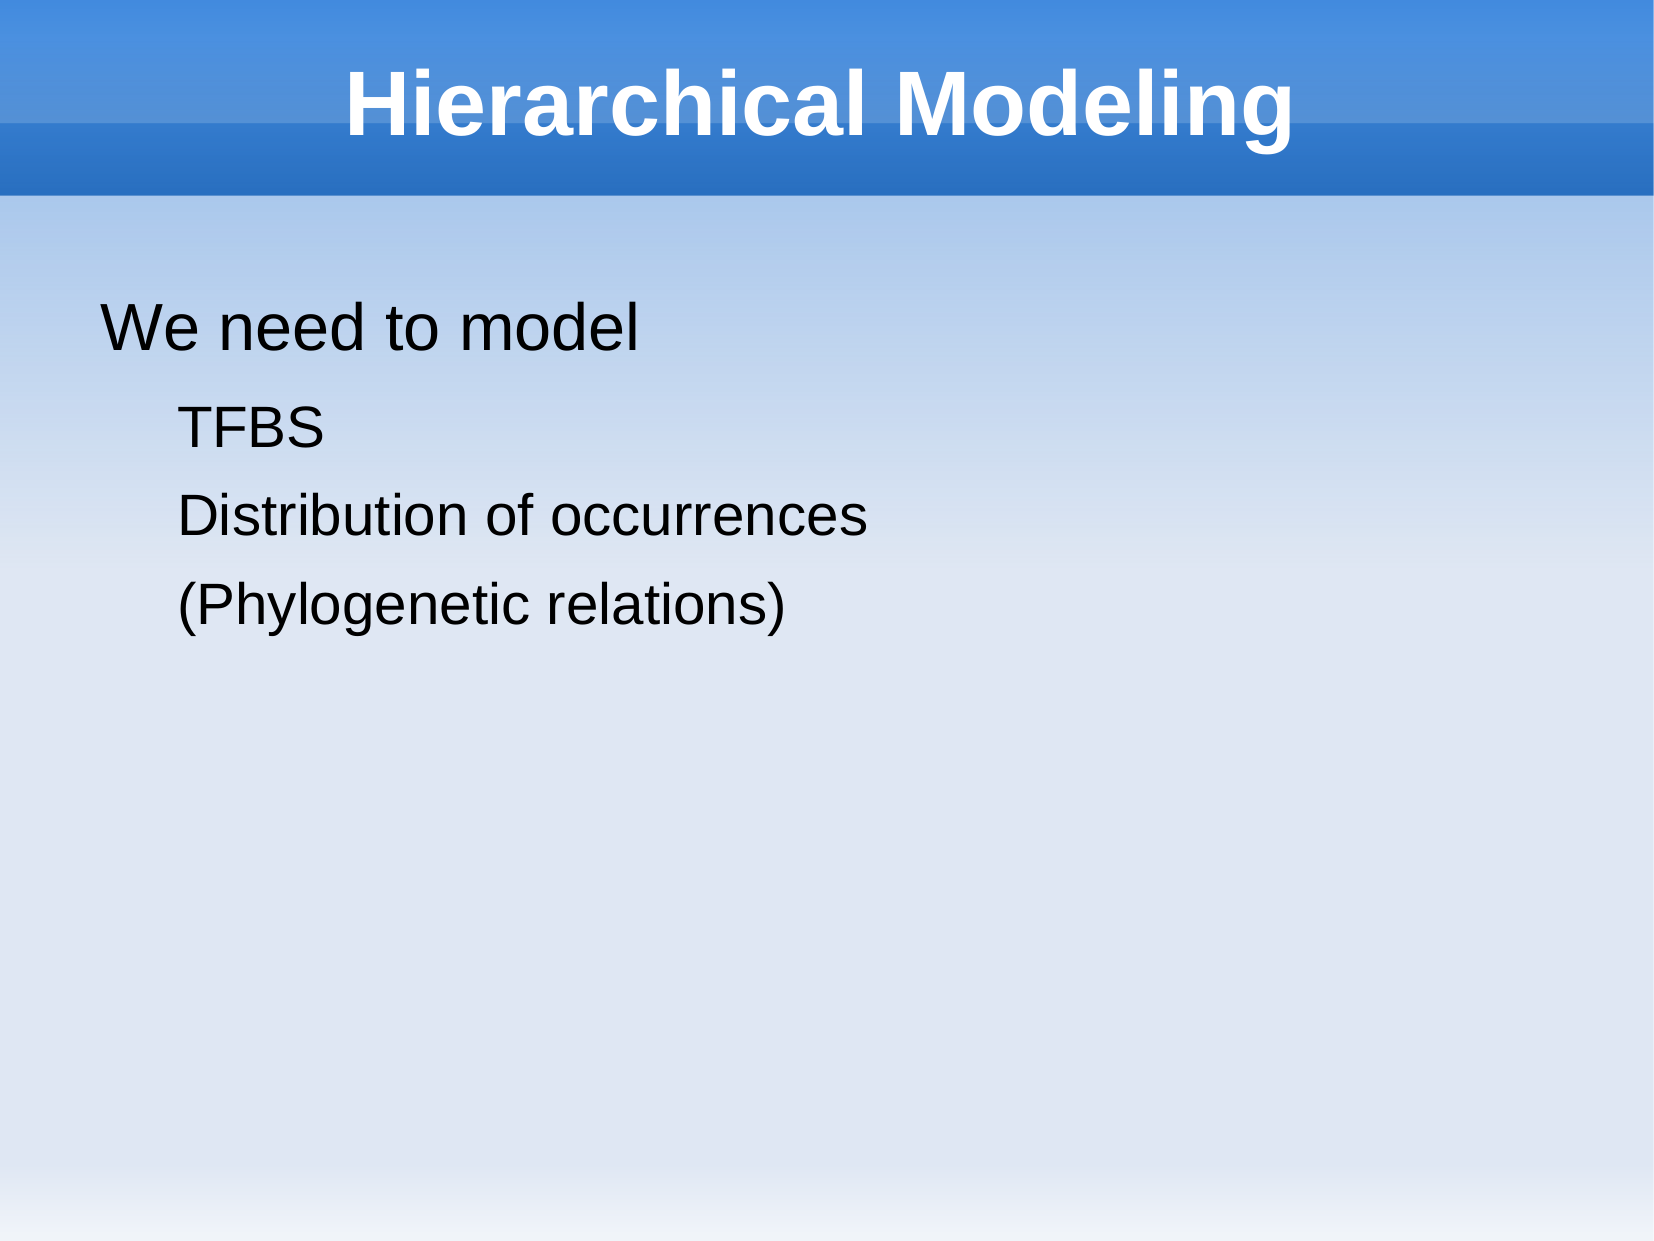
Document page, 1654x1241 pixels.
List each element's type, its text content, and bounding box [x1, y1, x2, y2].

picture [0, 0, 1654, 1241]
list We need to model TFBS Distribution of occurrences (Phylogenetic relations) [82, 290, 1571, 1094]
title Hierarchical Modeling [76, 7, 1565, 200]
